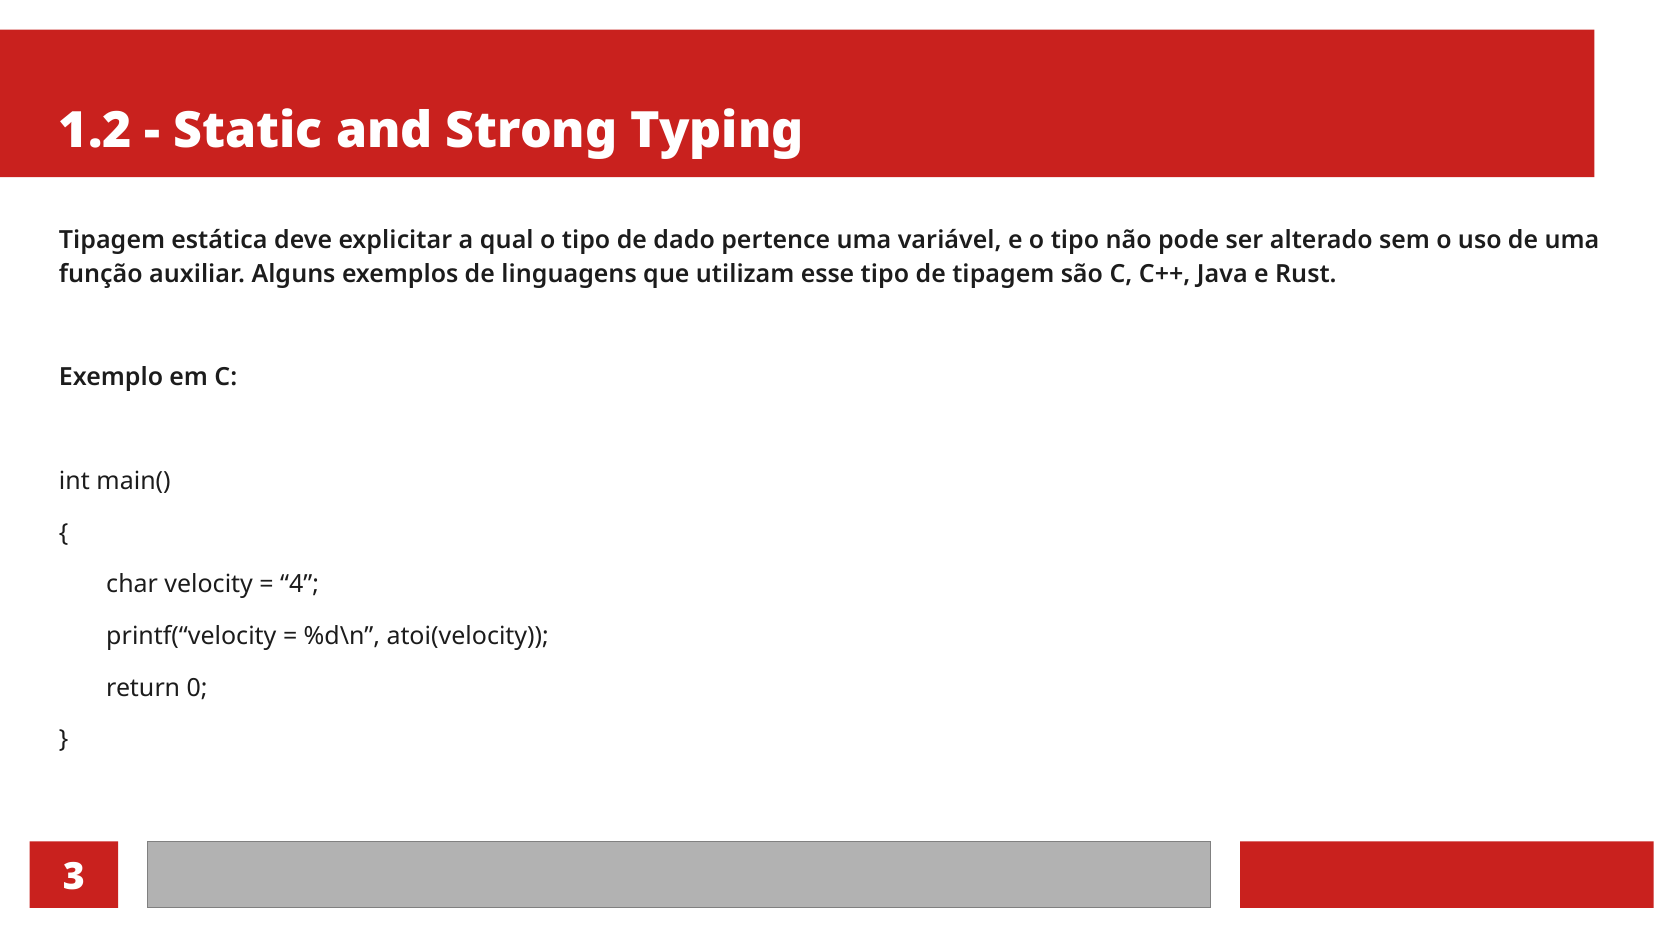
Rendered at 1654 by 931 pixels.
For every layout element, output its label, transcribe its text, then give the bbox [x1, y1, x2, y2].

title 1.2 - Static and Strong Typing [59, 44, 1595, 163]
list Tipagem estática deve explicitar a qual o tipo de dado pertence uma variável, e o tipo não pode ser alterado sem o uso de uma função auxiliar. Alguns exemplos de linguagens que utilizam esse tipo de tipagem são C, C++, Java e Rust. Exemplo em C: int main() { char velocity = “4”; printf(“velocity = %d\n”, atoi(velocity)); return 0; } [59, 221, 1651, 826]
